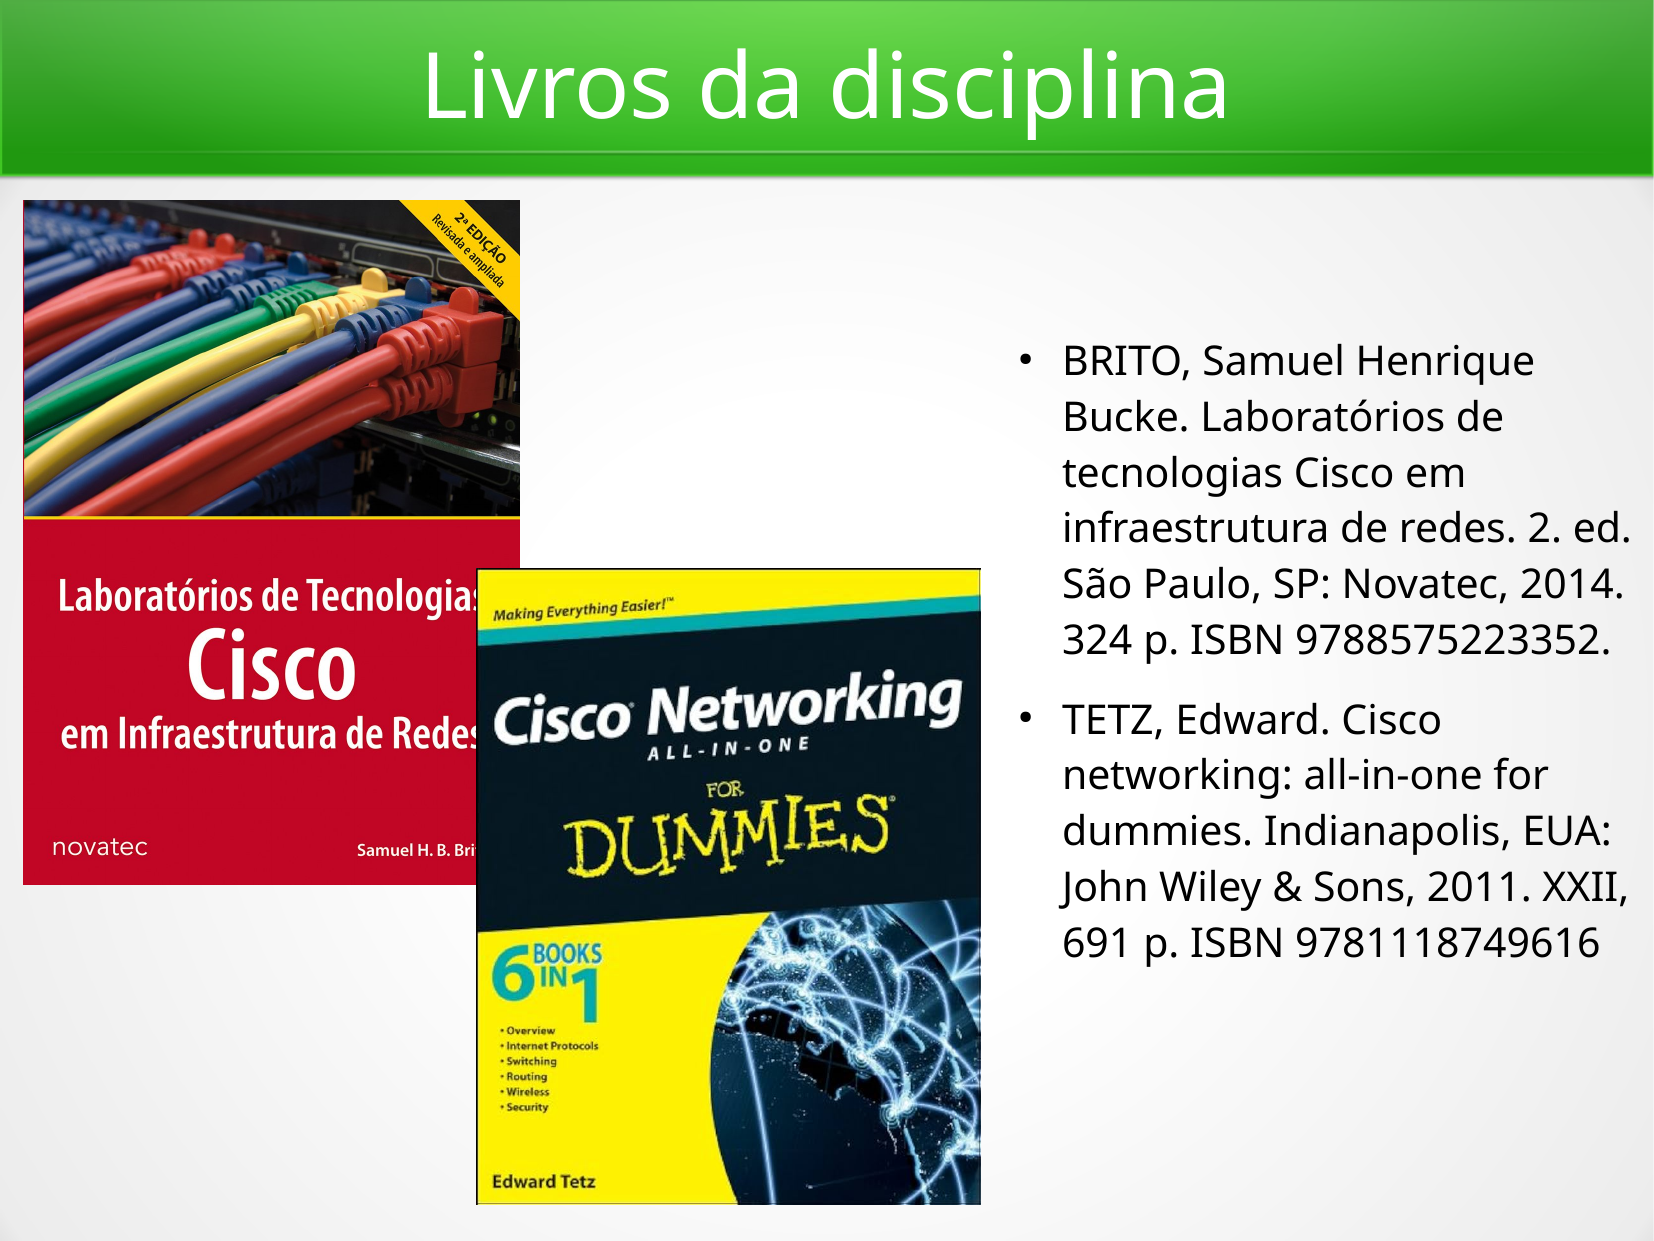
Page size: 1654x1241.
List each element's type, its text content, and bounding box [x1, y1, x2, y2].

list BRITO, Samuel Henrique Bucke. Laboratórios de tecnologias Cisco em infraestrutura de redes. 2. ed. São Paulo, SP: Novatec, 2014. 324 p. ISBN 9788575223352. TETZ, Edward. Cisco networking: all-in-one for dummies. Indianapolis, EUA: John Wiley & Sons, 2011. XXII, 691 p. ISBN 9781118749616 [1003, 331, 1642, 1052]
picture [0, 0, 1654, 1241]
title Livros da disciplina [82, 11, 1571, 154]
